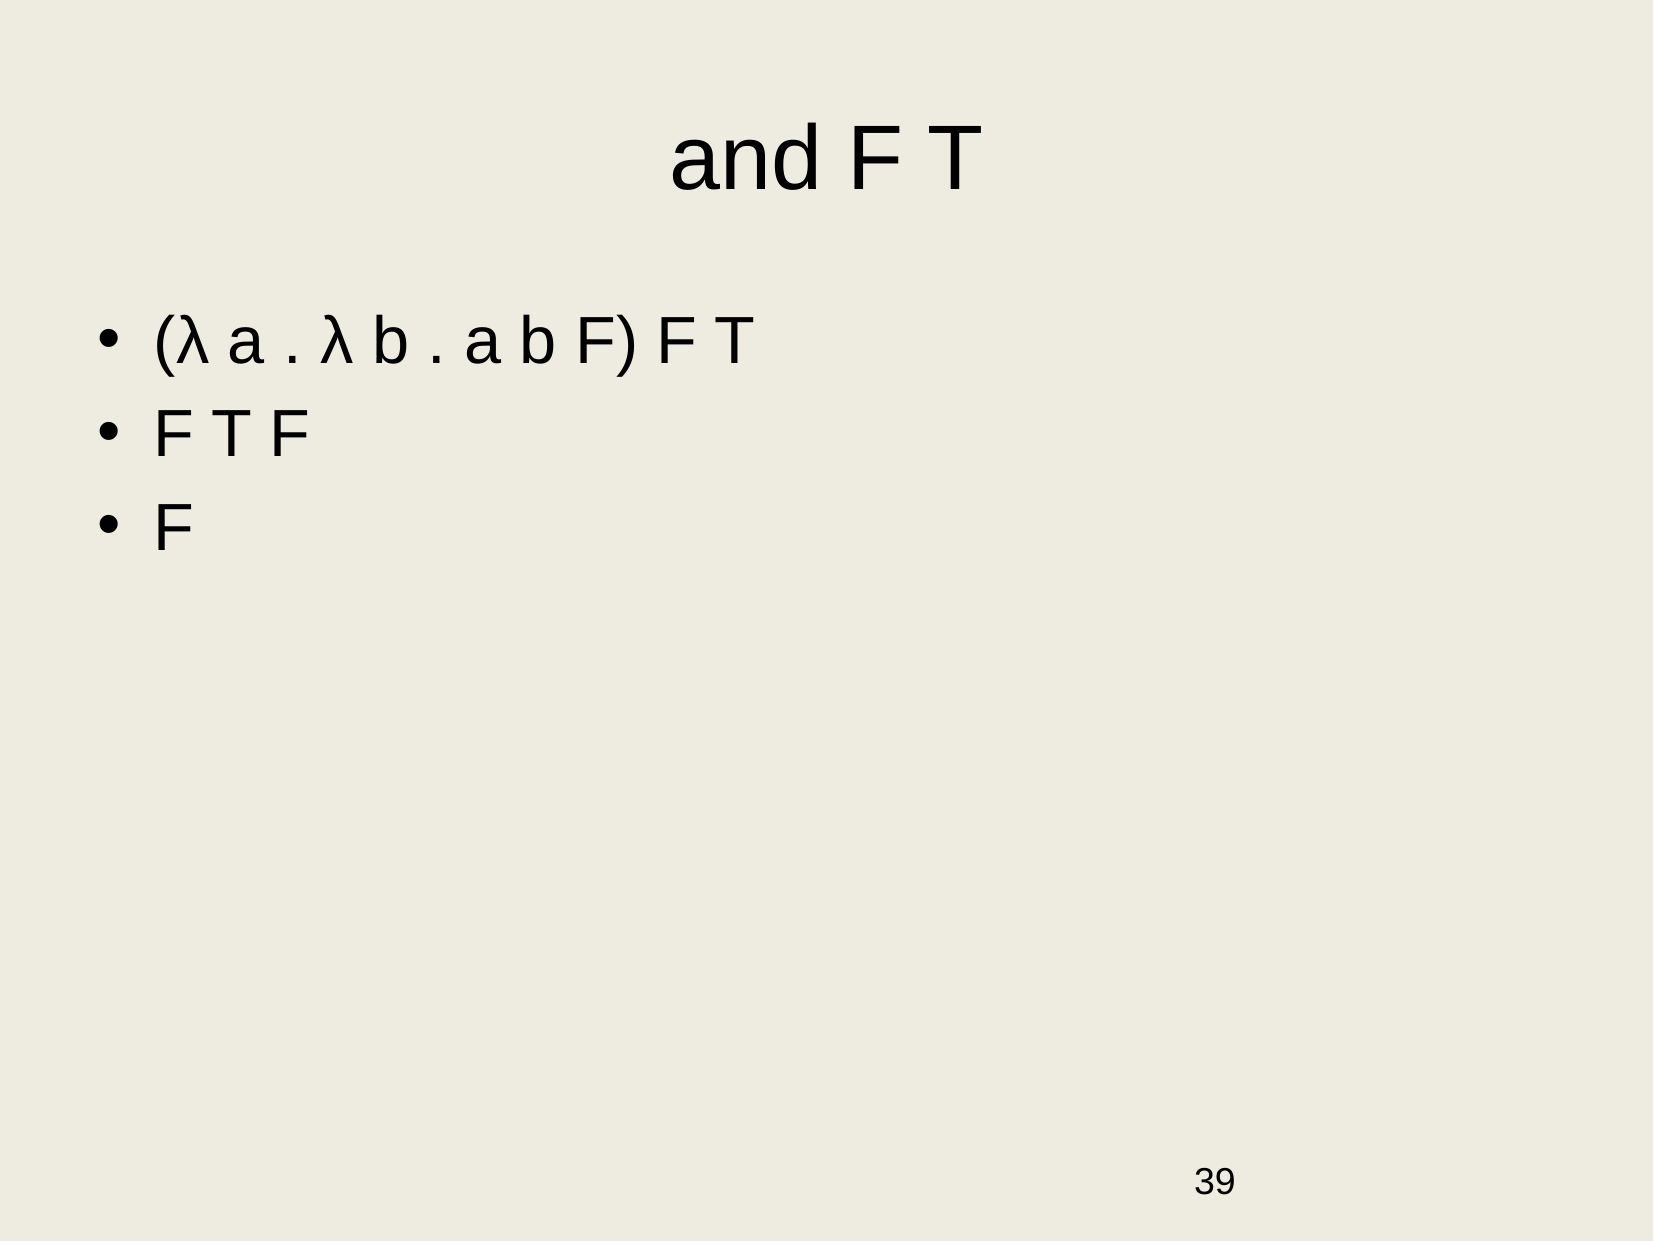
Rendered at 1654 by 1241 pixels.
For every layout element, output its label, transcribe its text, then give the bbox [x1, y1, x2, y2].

slide_number <number> [1179, 1149, 1565, 1216]
title and F T [82, 49, 1571, 257]
list (λ a . λ b . a b F) F T F T F F [82, 289, 1571, 1109]
